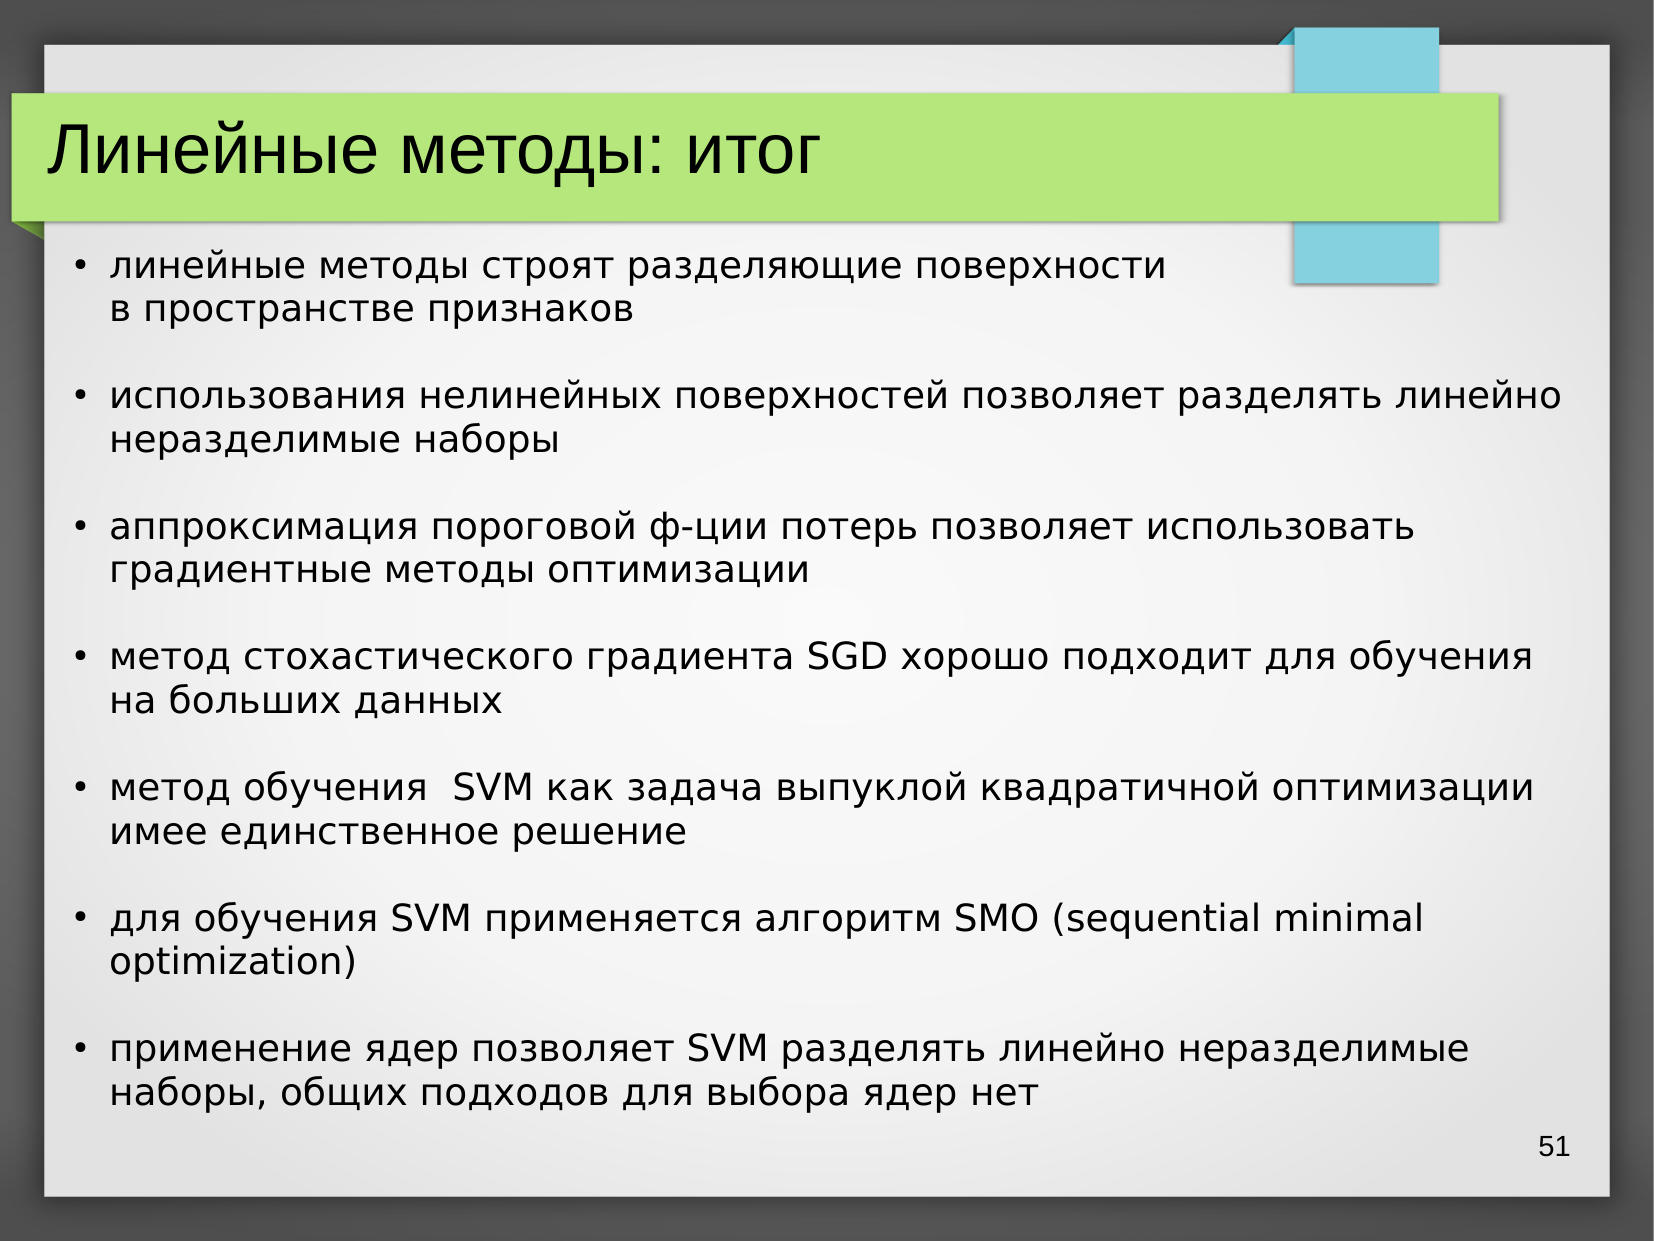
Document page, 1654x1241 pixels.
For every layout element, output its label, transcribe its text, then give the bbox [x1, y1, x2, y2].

title Линейные методы: итог [47, 109, 1501, 190]
picture [0, 0, 1654, 1241]
text_box линейные методы строят разделяющие поверхности в пространстве признаков использования нелинейных поверхностей позволяет разделять линейно неразделимые наборы аппроксимация пороговой ф-ции потерь позволяет использовать градиентные методы оптимизации метод стохастического градиента SGD хорошо подходит для обучения на больших данных метод обучения SVM как задача выпуклой квадратичной оптимизации имее единственное решение для обучения SVM применяется алгоритм SMO (sequential minimal optimization) применение ядер позволяет SVM разделять линейно неразделимые наборы, общих подходов для выбора ядер нет [59, 236, 1607, 1122]
